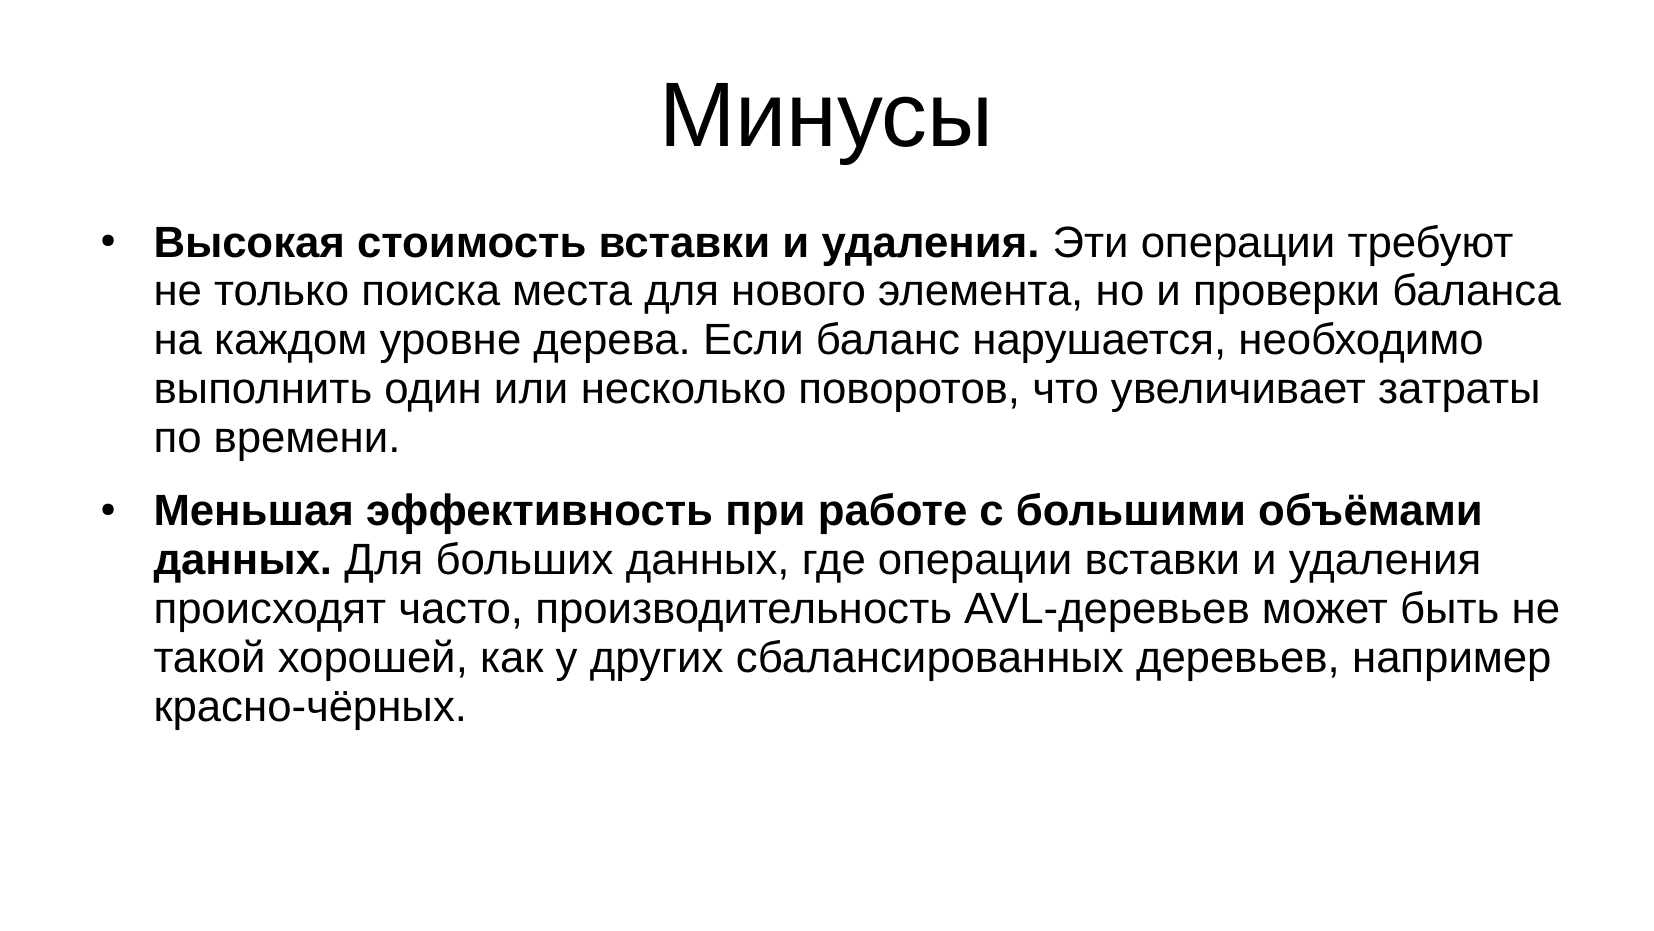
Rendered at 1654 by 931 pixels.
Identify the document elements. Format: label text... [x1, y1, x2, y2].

title Минусы [82, 37, 1571, 193]
list Высокая стоимость вставки и удаления. Эти операции требуют не только поиска места для нового элемента, но и проверки баланса на каждом уровне дерева. Если баланс нарушается, необходимо выполнить один или несколько поворотов, что увеличивает затраты по времени. Меньшая эффективность при работе с большими объёмами данных. Для больших данных, где операции вставки и удаления происходят часто, производительность AVL-деревьев может быть не такой хорошей, как у других сбалансированных деревьев, например красно-чёрных. [82, 217, 1571, 758]
